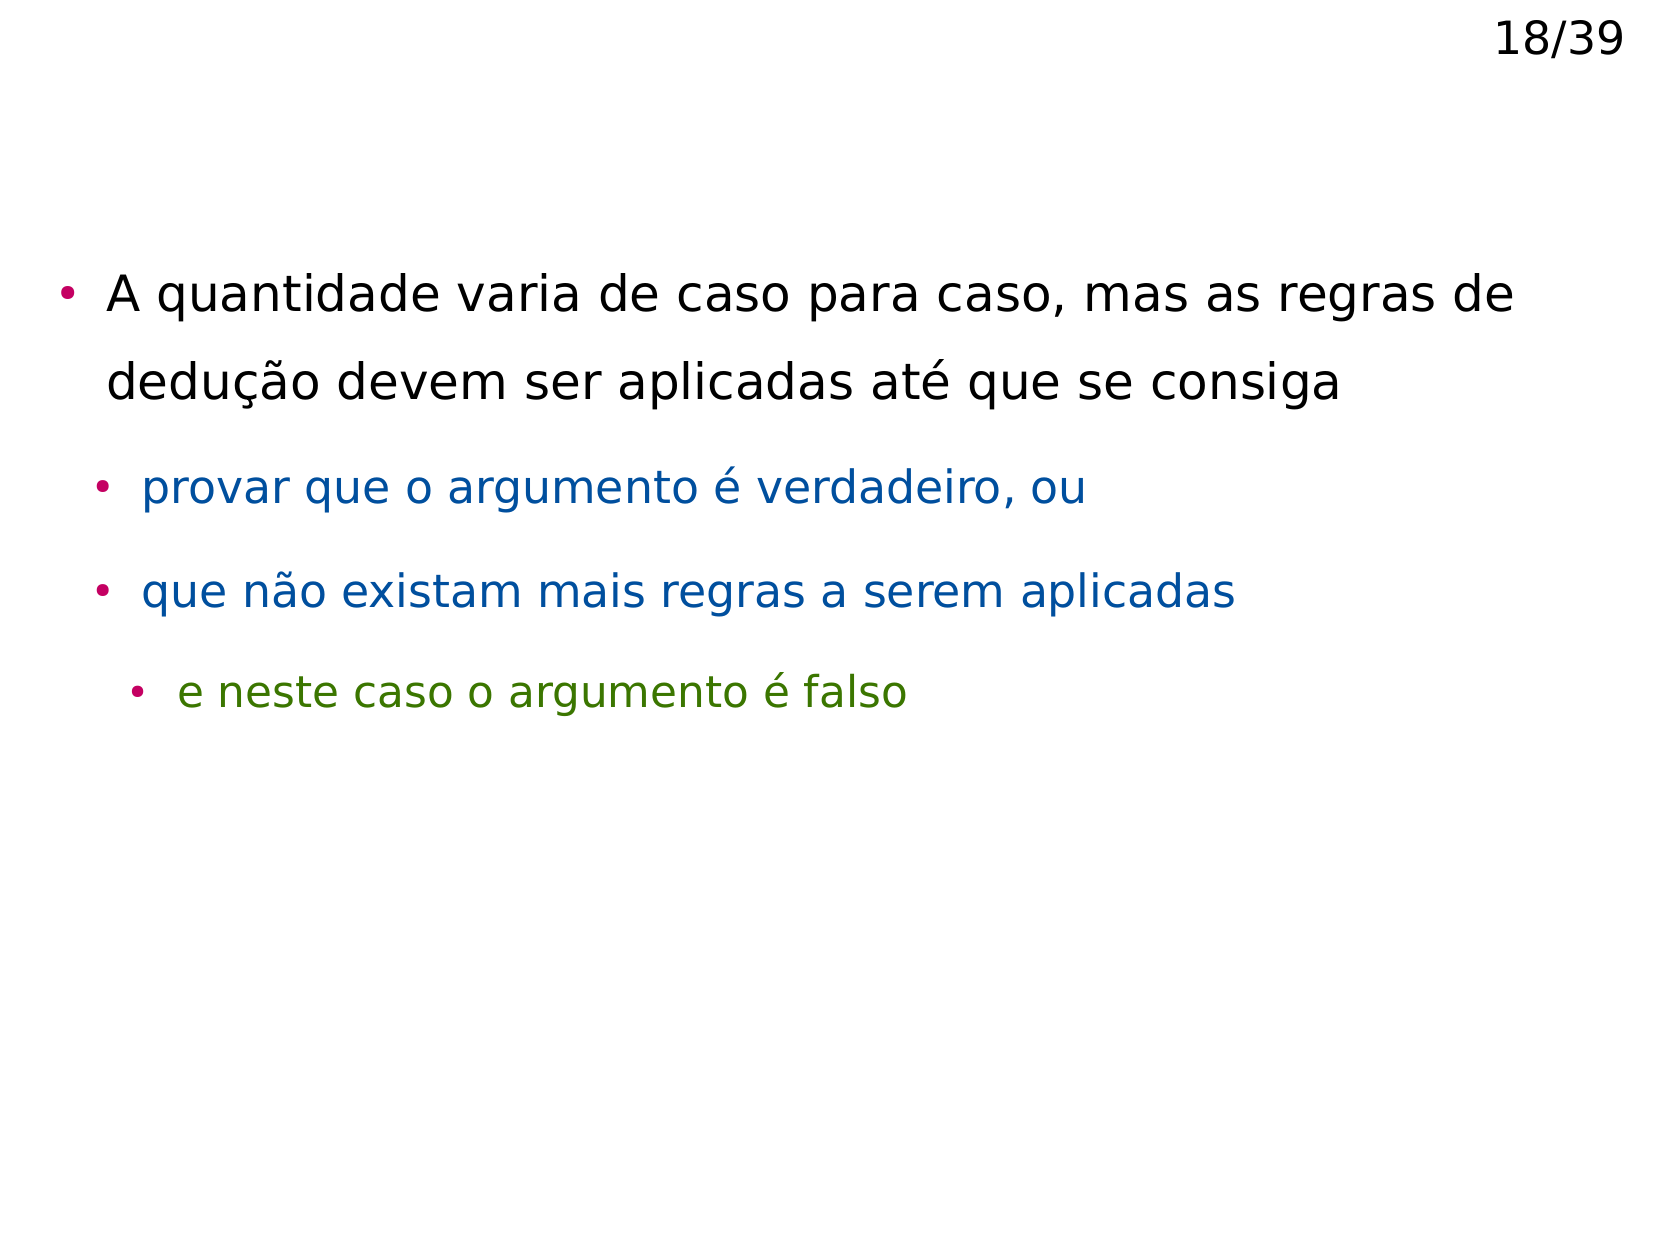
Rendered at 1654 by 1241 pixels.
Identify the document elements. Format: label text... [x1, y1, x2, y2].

list A quantidade varia de caso para caso, mas as regras de dedução devem ser aplicadas até que se consiga provar que o argumento é verdadeiro, ou que não existam mais regras a serem aplicadas e neste caso o argumento é falso [59, 236, 1625, 1211]
